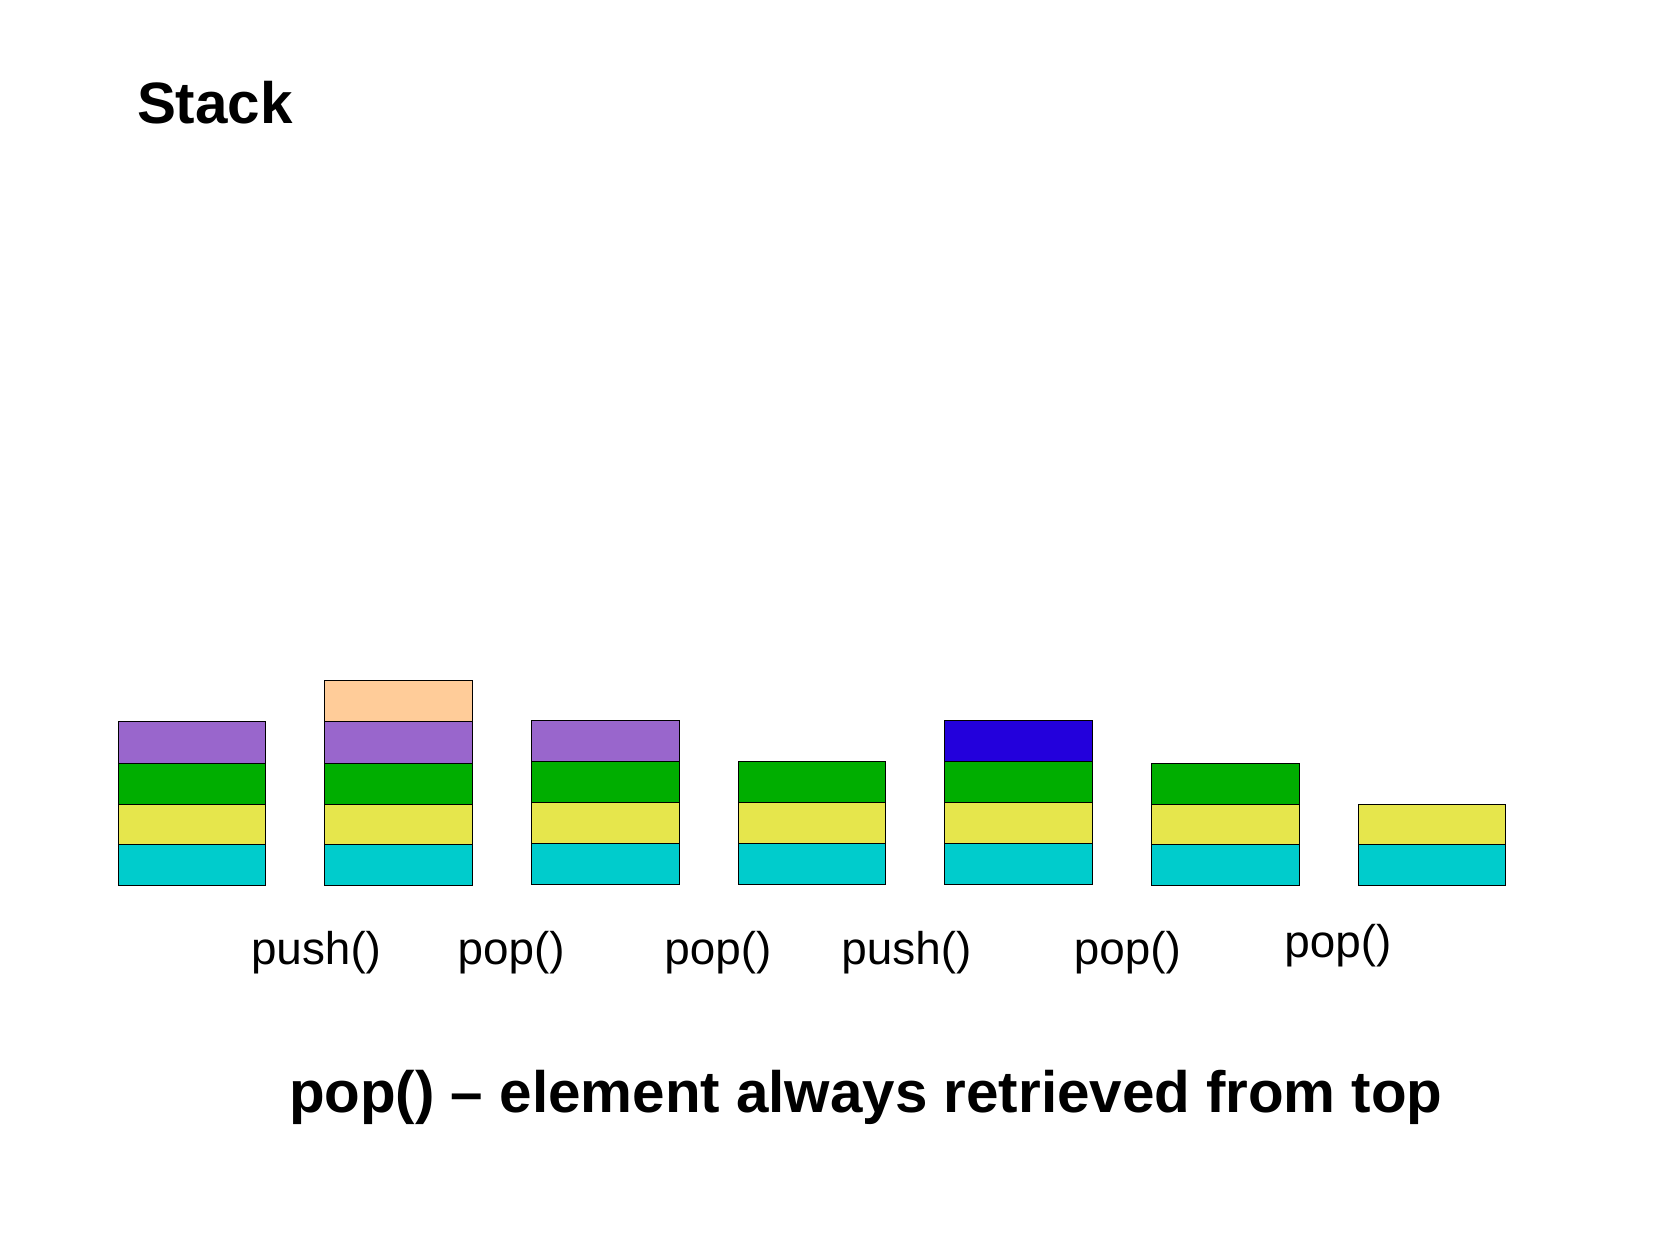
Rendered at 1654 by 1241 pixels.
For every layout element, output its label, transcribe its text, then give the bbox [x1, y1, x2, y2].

text_box pop() [473, 915, 595, 982]
text_box [118, 721, 266, 886]
text_box push() [826, 915, 1063, 982]
text_box pop() [649, 915, 802, 982]
text_box pop() [1063, 915, 1211, 982]
text_box [1151, 763, 1300, 886]
text_box Stack [122, 63, 308, 144]
text_box [324, 680, 473, 886]
text_box push() [236, 915, 473, 982]
text_box [1358, 804, 1506, 886]
text_box [531, 720, 680, 885]
text_box pop() – element always retrieved from top [274, 1052, 1459, 1133]
text_box [944, 720, 1093, 885]
text_box [738, 761, 886, 885]
text_box pop() [1269, 908, 1422, 975]
